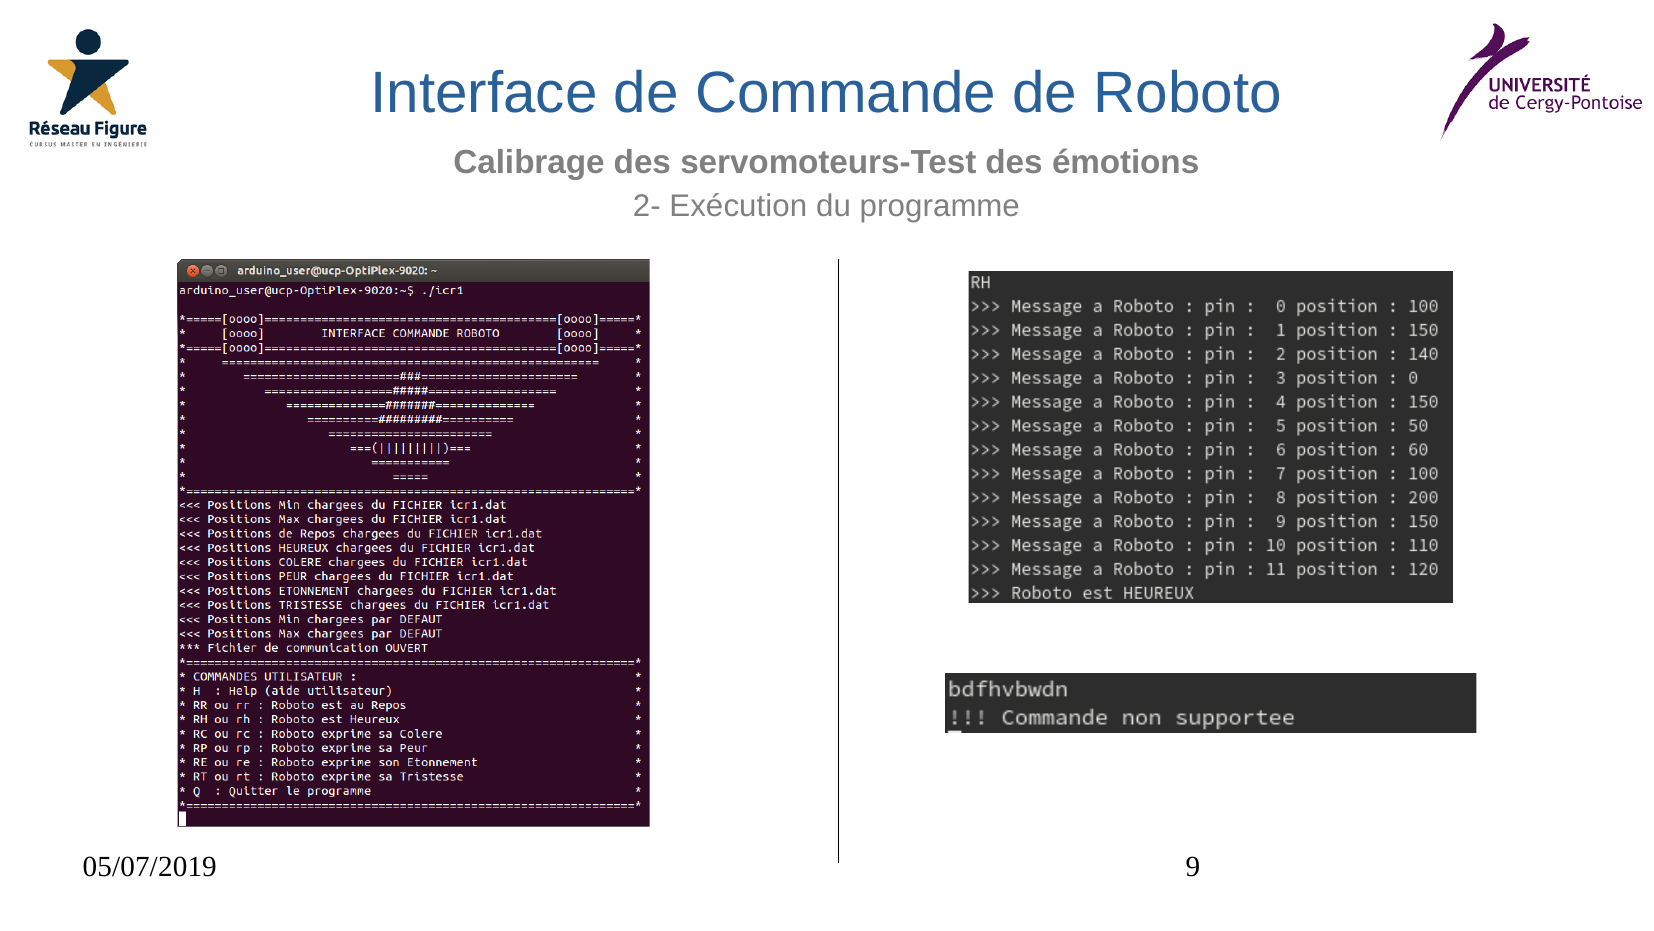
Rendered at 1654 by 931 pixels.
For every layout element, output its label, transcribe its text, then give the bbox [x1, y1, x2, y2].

text_box 2- Exécution du programme [82, 177, 1571, 232]
picture [968, 271, 1453, 603]
text_box Calibrage des servomoteurs-Test des émotions [82, 131, 1571, 177]
picture [945, 673, 1477, 733]
title Interface de Commande de Roboto [82, 11, 1571, 131]
text_box 05/07/2019 [82, 847, 468, 912]
text_box [1185, 847, 1571, 912]
picture [177, 259, 650, 827]
